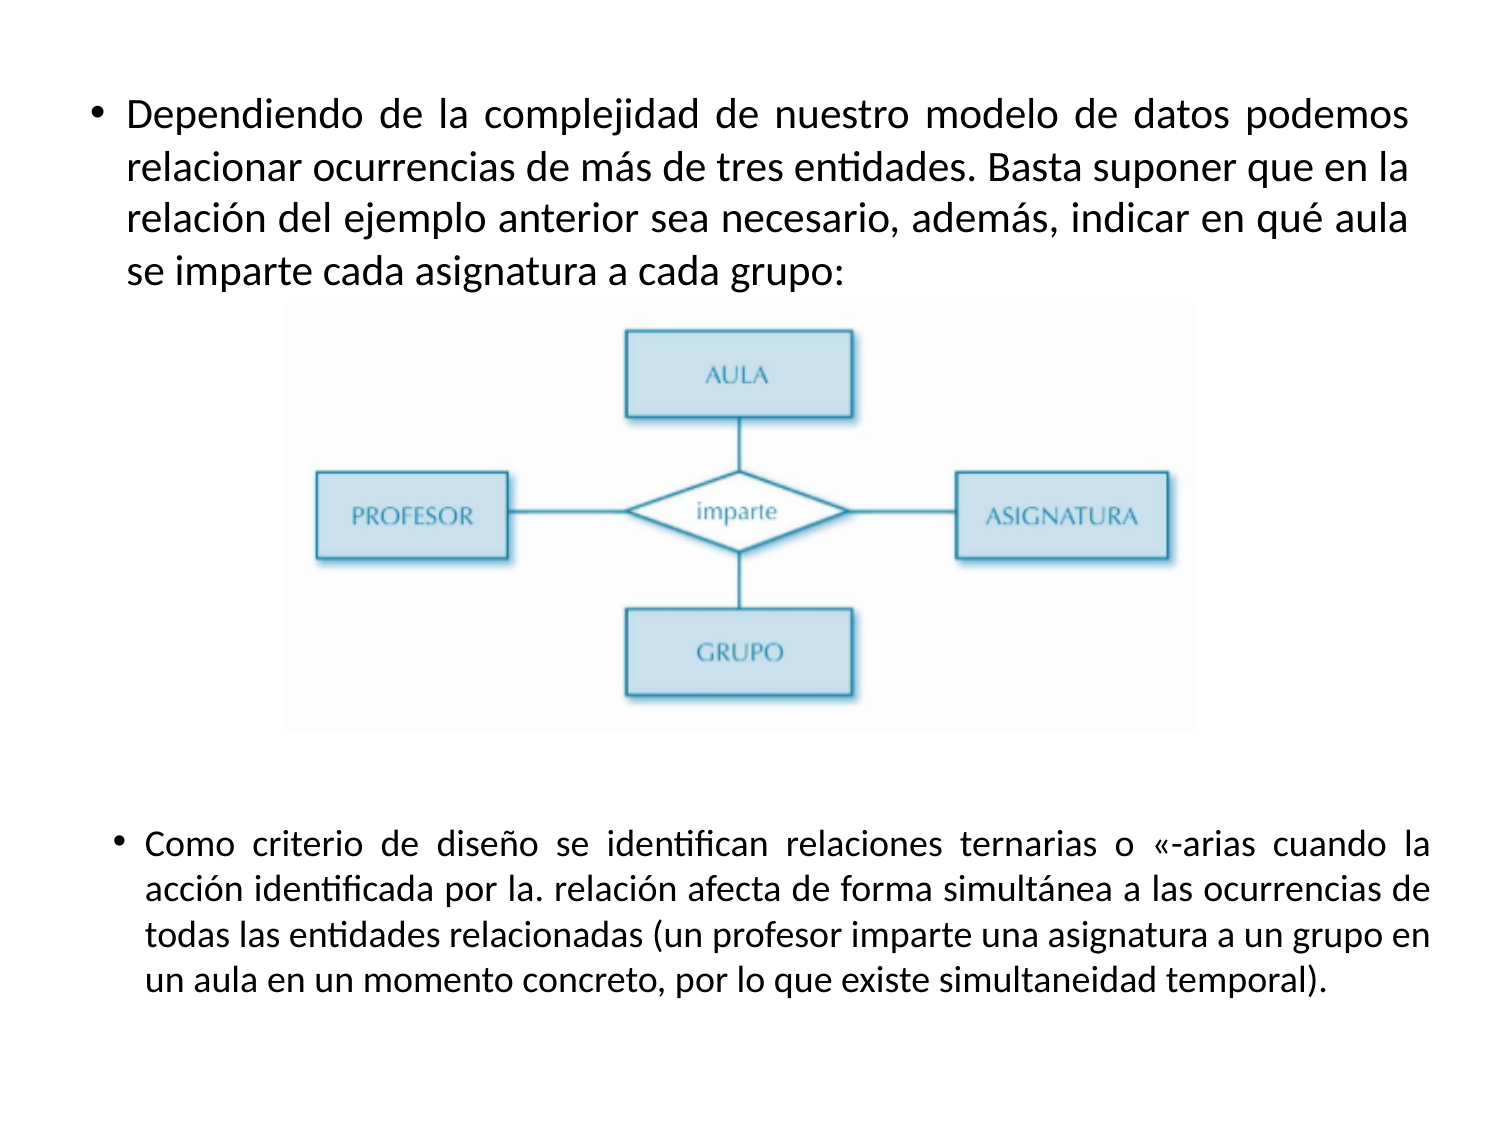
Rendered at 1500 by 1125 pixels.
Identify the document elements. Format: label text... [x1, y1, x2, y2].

list Dependiendo de la complejidad de nuestro modelo de datos podemos relacionar ocurrencias de más de tres entidades. Basta suponer que en la relación del ejemplo anterior sea necesario, además, indicar en qué aula se imparte cada asignatura a cada grupo: [75, 78, 1425, 303]
picture [285, 302, 1198, 733]
text_box Como criterio de diseño se identifican relaciones ternarias o «-arias cuando la acción identificada por la. relación afecta de forma simultánea a las ocurrencias de todas las entidades relacionadas (un profesor imparte una asignatura a un grupo en un aula en un momento concreto, por lo que existe simultaneidad temporal). [97, 810, 1448, 1035]
